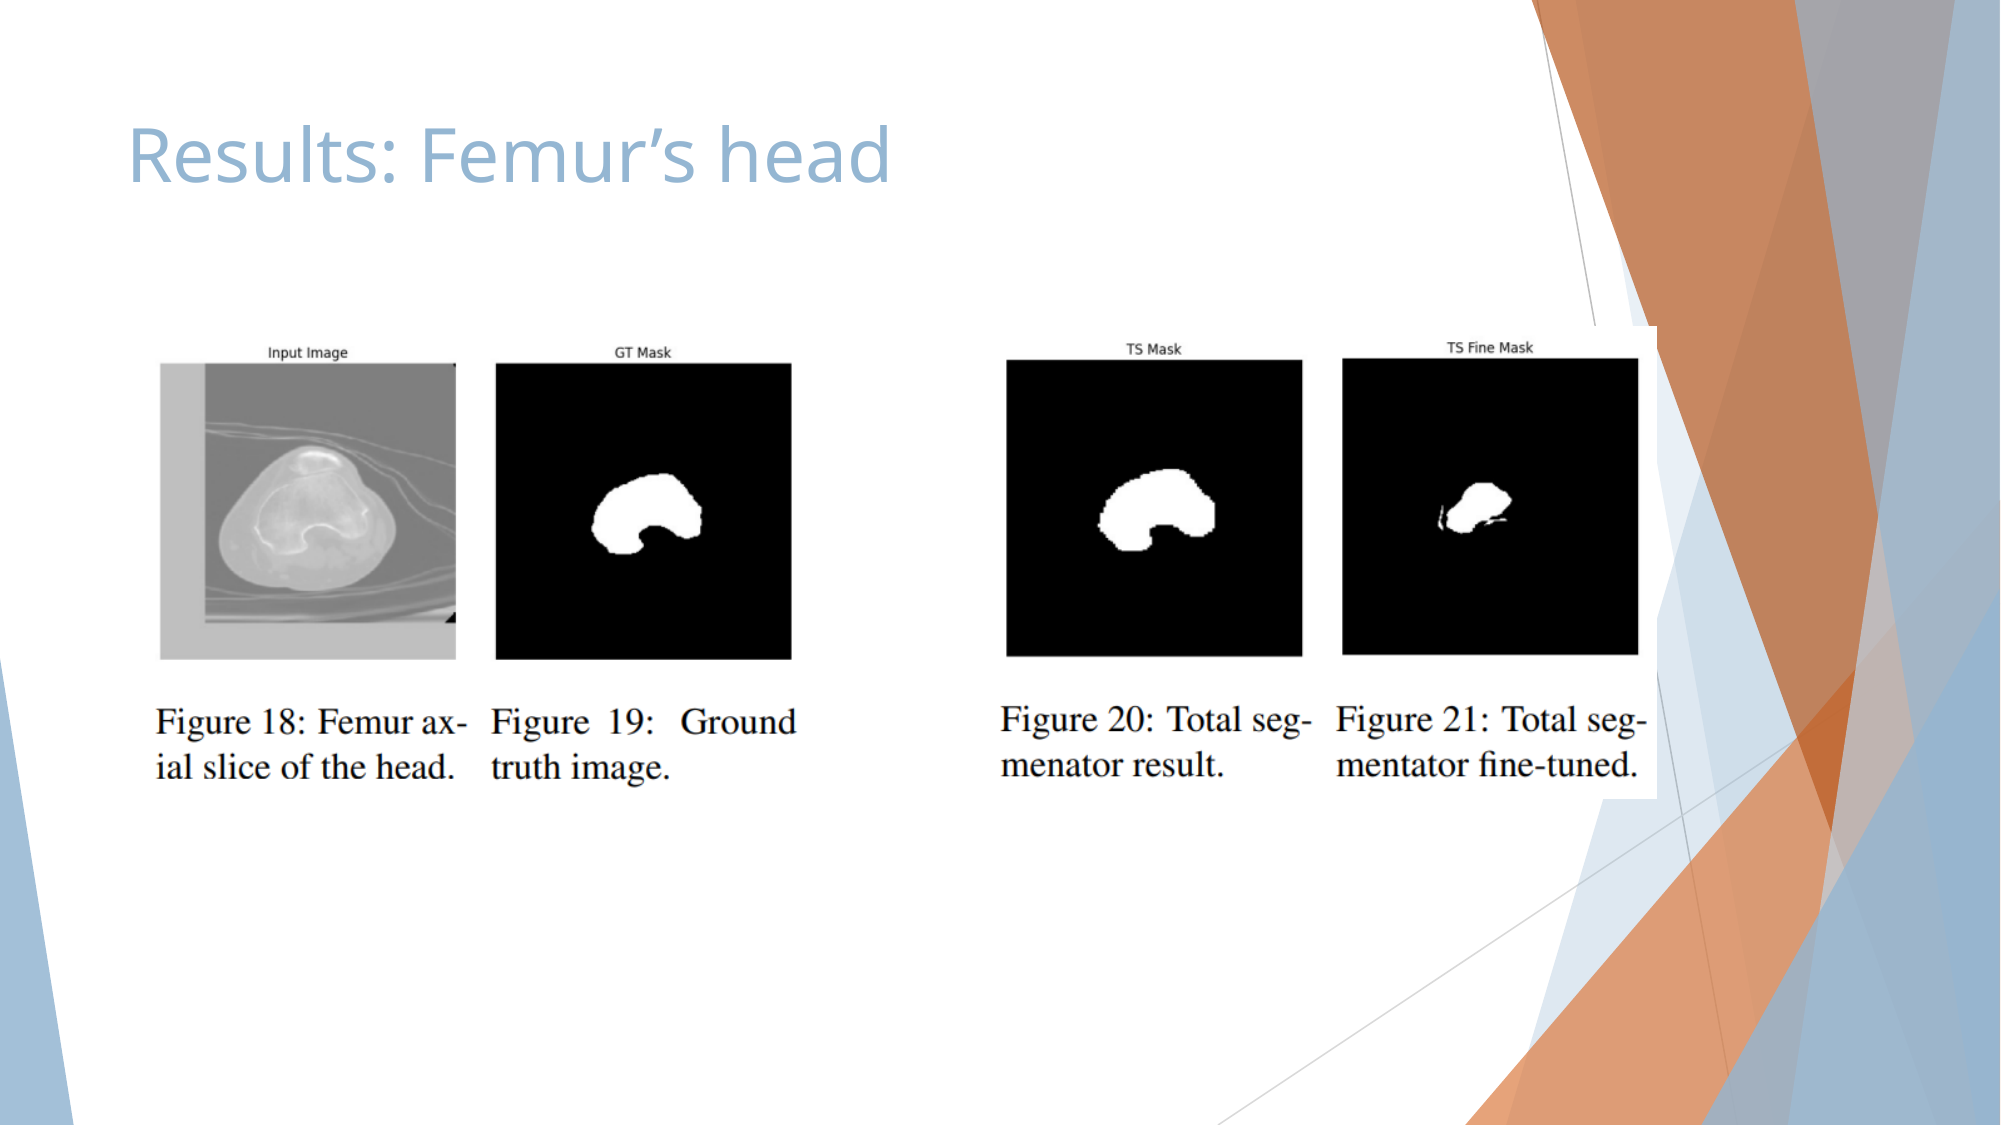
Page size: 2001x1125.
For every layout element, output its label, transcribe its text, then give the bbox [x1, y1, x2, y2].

picture [999, 326, 1657, 799]
picture [133, 329, 828, 799]
title Results: Femur’s head [111, 99, 1522, 219]
